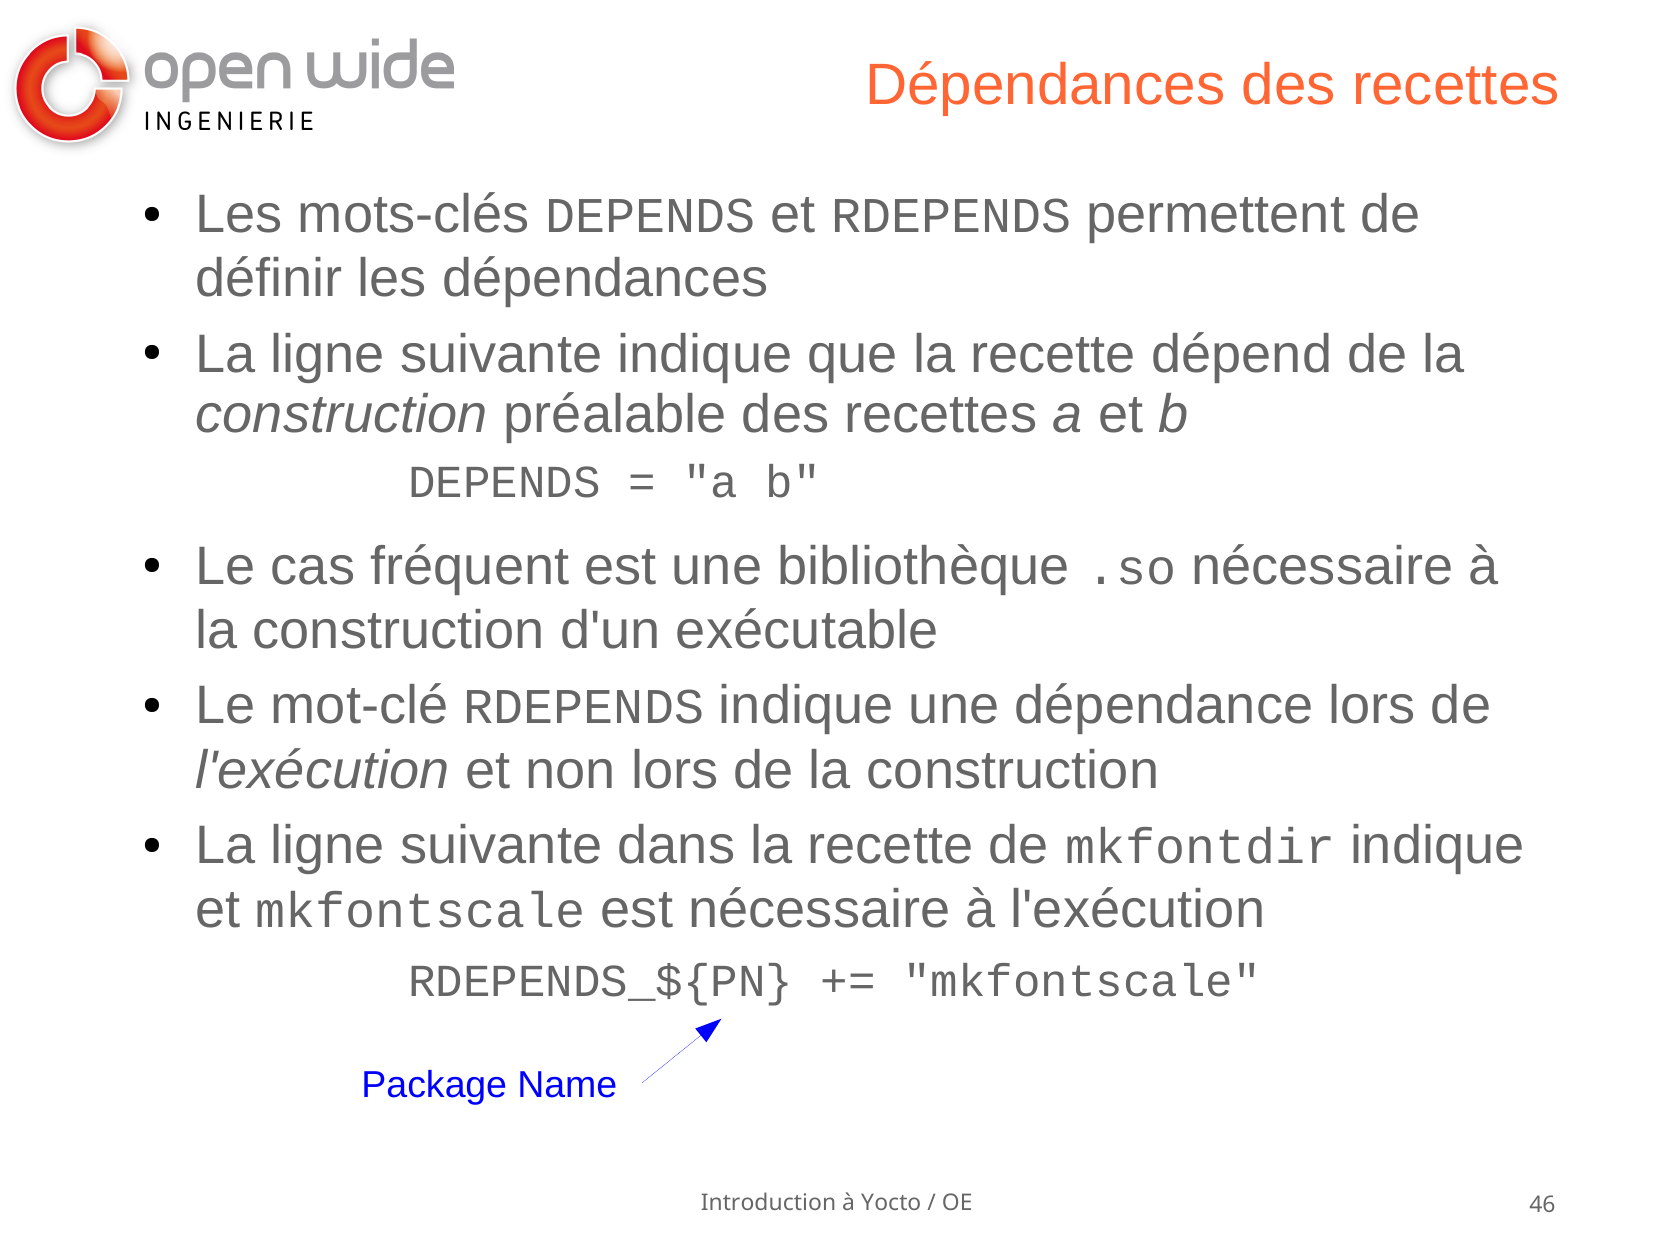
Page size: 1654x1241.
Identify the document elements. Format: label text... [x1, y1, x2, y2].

text_box Package Name [361, 1063, 618, 1106]
picture [0, 0, 454, 161]
list Les mots-clés DEPENDS et RDEPENDS permettent de définir les dépendances La ligne suivante indique que la recette dépend de la construction préalable des recettes a et b DEPENDS = "a b" Le cas fréquent est une bibliothèque .so nécessaire à la construction d'un exécutable Le mot-clé RDEPENDS indique une dépendance lors de l'exécution et non lors de la construction La ligne suivante dans la recette de mkfontdir indique et mkfontscale est nécessaire à l'exécution RDEPENDS_${PN} += "mkfontscale" [124, 183, 1537, 1054]
title Dépendances des recettes [602, 12, 1561, 157]
